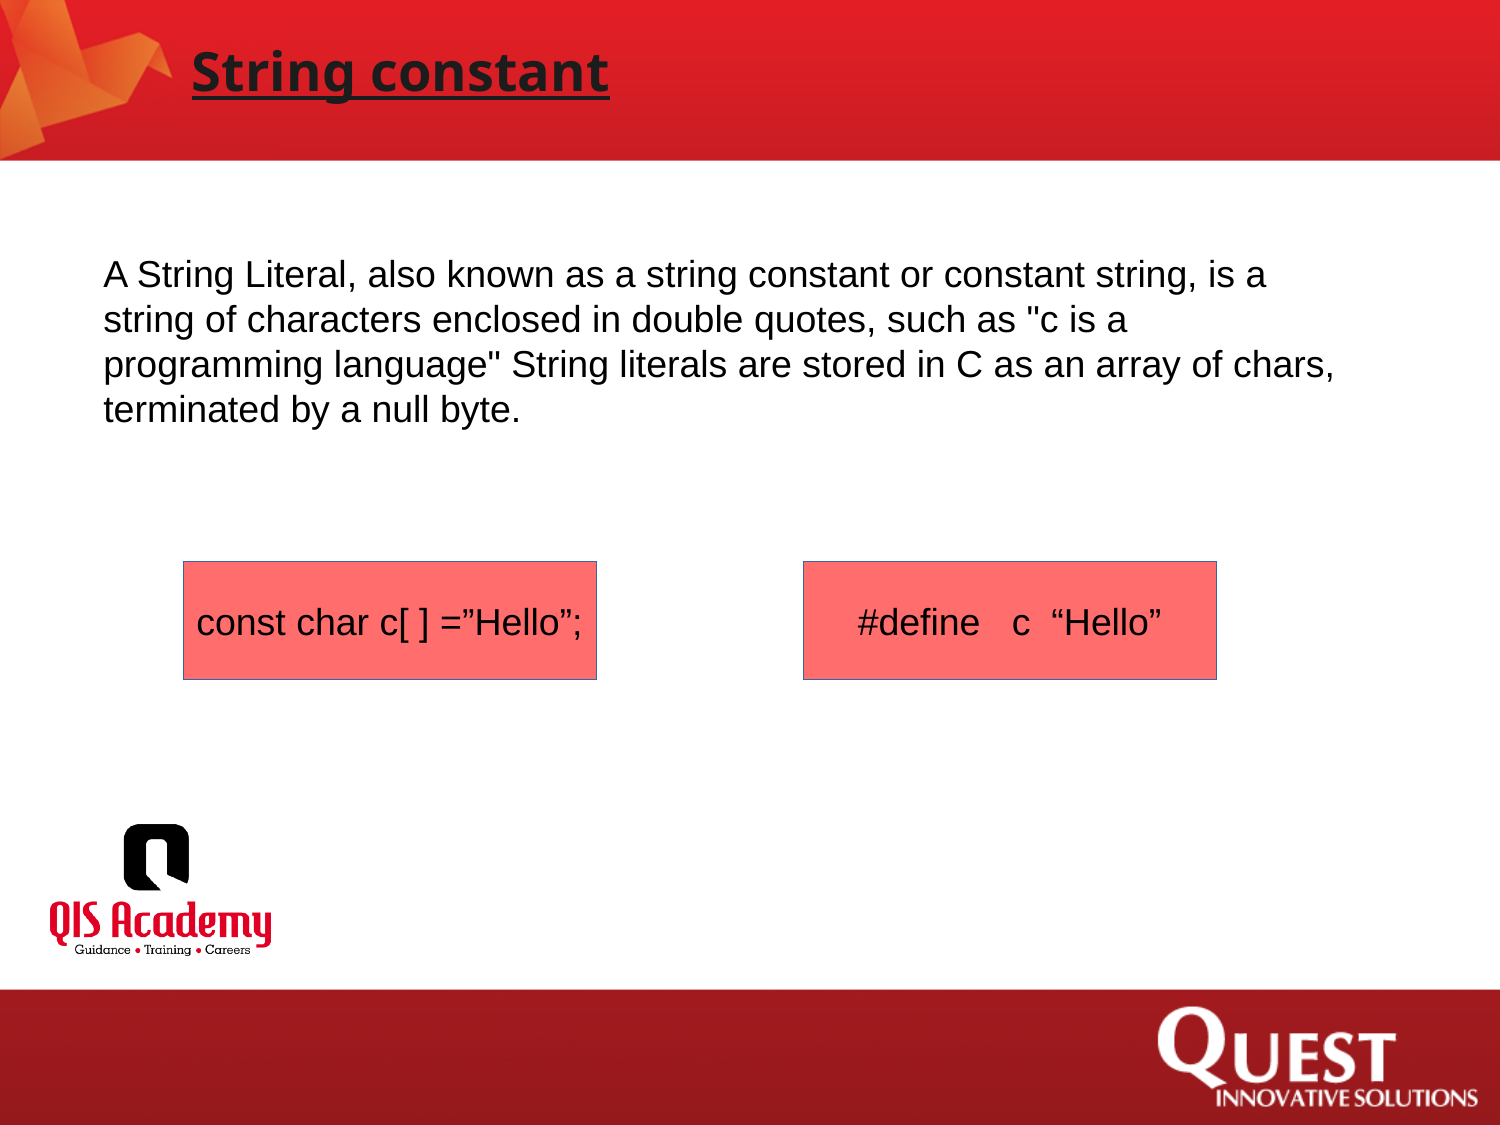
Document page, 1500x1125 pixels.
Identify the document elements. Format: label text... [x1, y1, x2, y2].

text_box const char c[ ] =”Hello”; [183, 561, 597, 680]
text_box #define c “Hello” [803, 561, 1217, 680]
text_box A String Literal, also known as a string constant or constant string, is a string of characters enclosed in double quotes, such as "c is a programming language" String literals are stored in C as an array of chars, terminated by a null byte. [88, 242, 1368, 437]
title String constant [177, 29, 798, 134]
